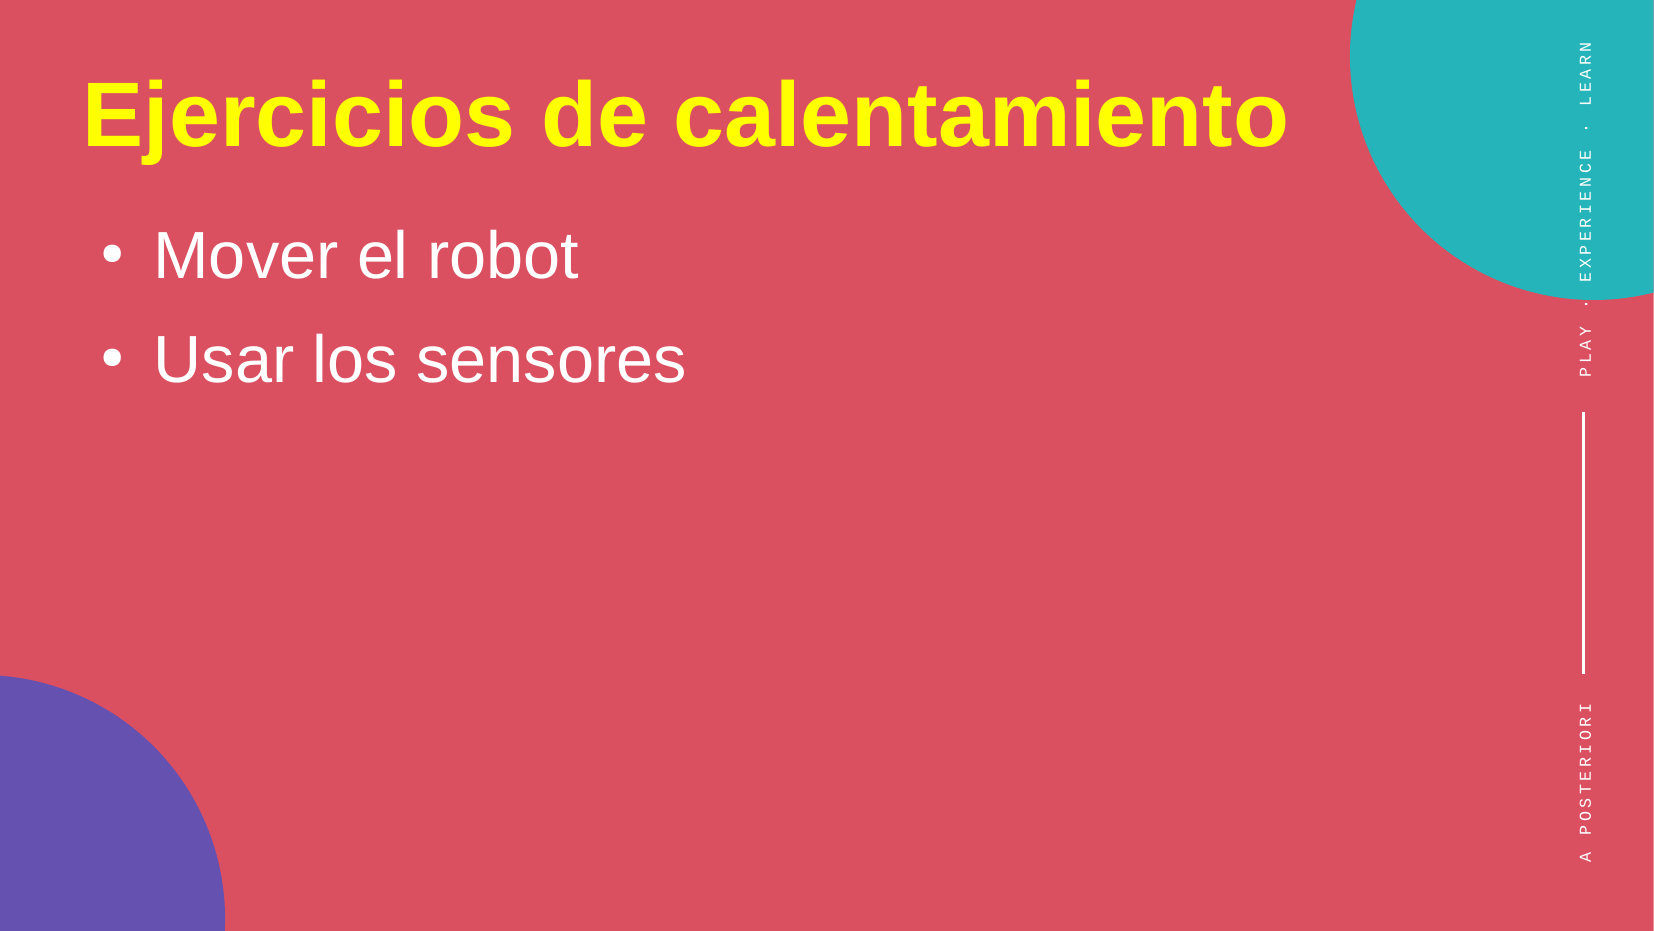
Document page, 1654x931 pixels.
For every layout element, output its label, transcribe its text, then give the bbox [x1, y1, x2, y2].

title Ejercicios de calentamiento [82, 37, 1351, 193]
list Mover el robot Usar los sensores [82, 217, 1571, 758]
